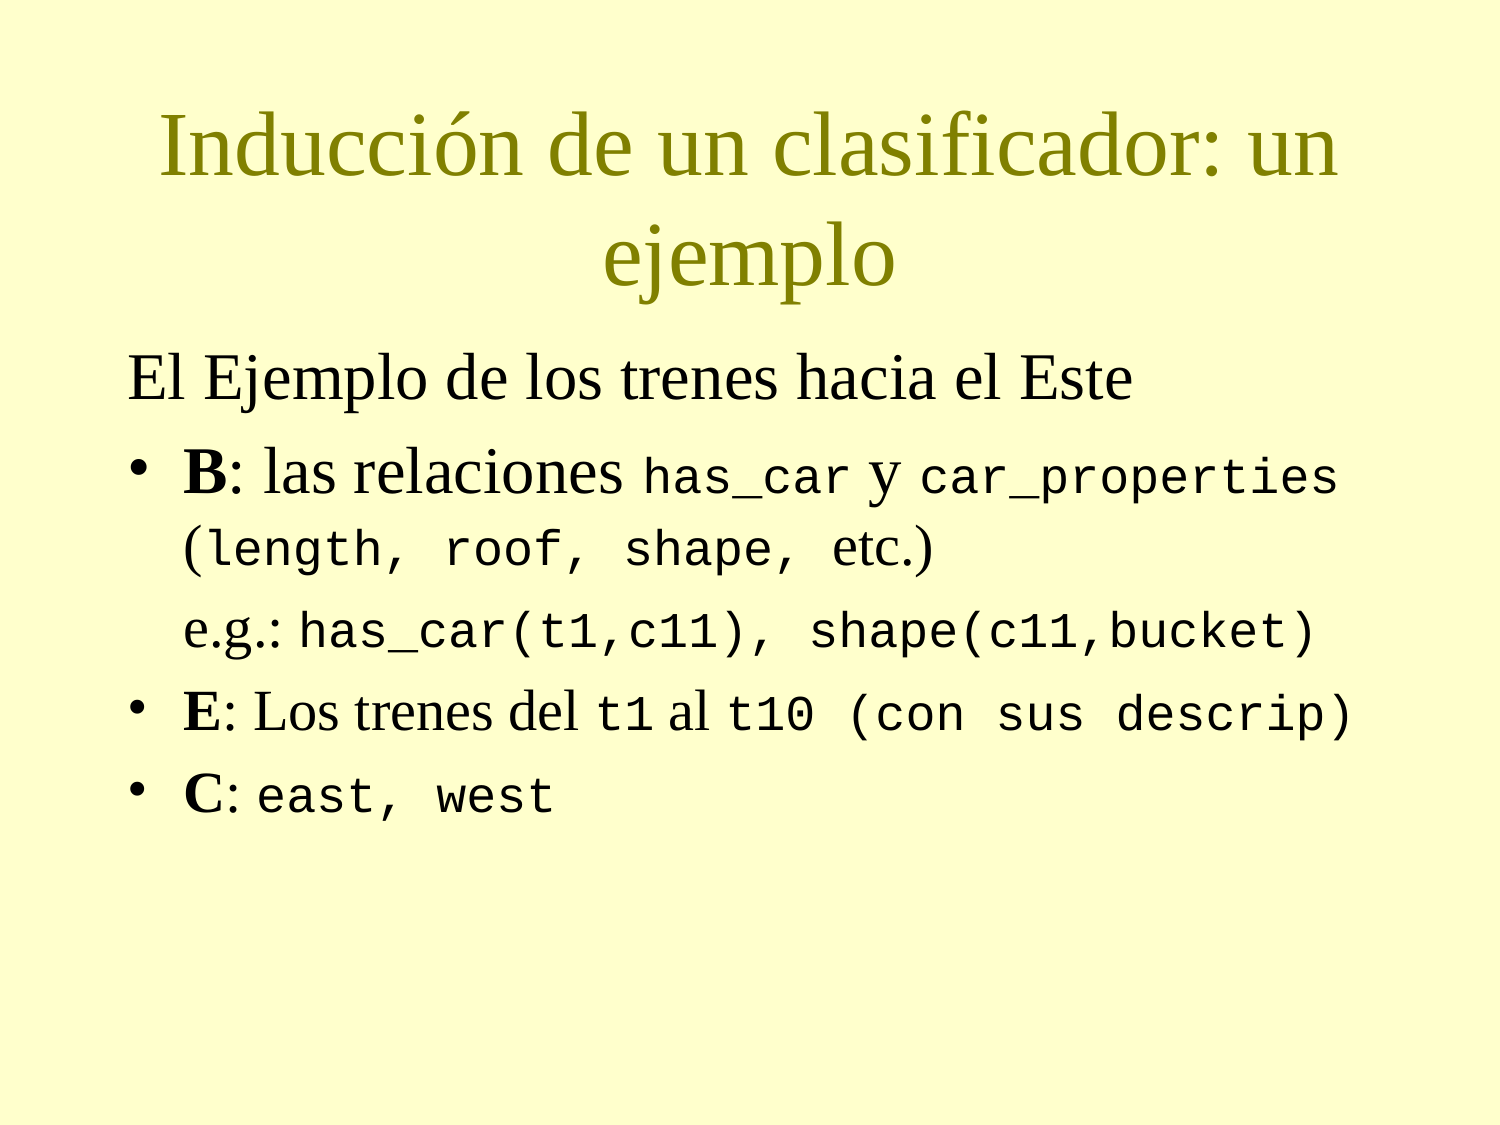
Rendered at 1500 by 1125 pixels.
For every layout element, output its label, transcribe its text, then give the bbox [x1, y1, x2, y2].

title Inducción de un clasificador: un ejemplo [112, 76, 1388, 312]
list El Ejemplo de los trenes hacia el Este B: las relaciones has_car y car_properties (length, roof, shape, etc.) e.g.: has_car(t1,c11), shape(c11,bucket) E: Los trenes del t1 al t10 (con sus descrip) C: east, west [112, 324, 1388, 905]
